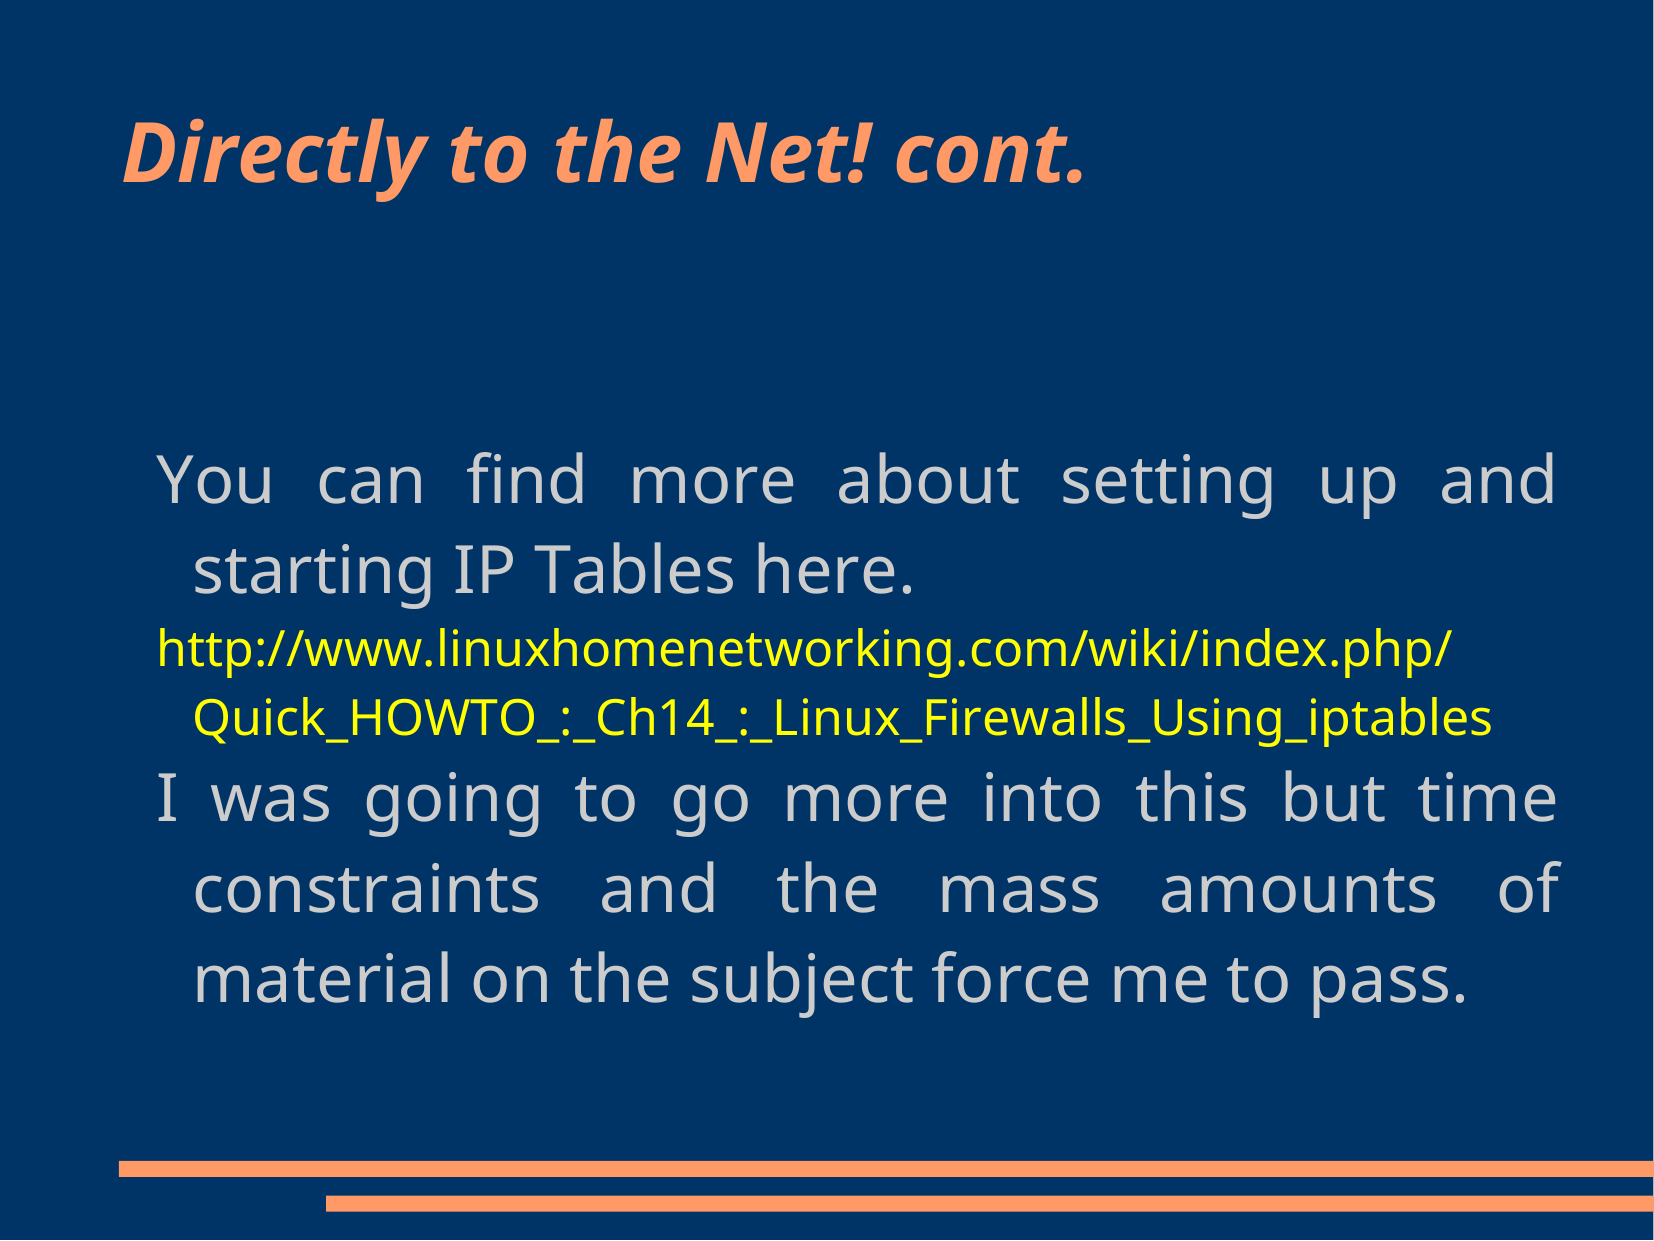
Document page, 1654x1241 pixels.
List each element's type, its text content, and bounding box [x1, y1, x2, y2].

subtitle You can find more about setting up and starting IP Tables here. http://www.linuxhomenetworking.com/wiki/index.php/Quick_HOWTO_:_Ch14_:_Linux_Firewalls_Using_iptables I was going to go more into this but time constraints and the mass amounts of material on the subject force me to pass. [121, 322, 1561, 1133]
title Directly to the Net! cont. [121, 46, 1534, 254]
